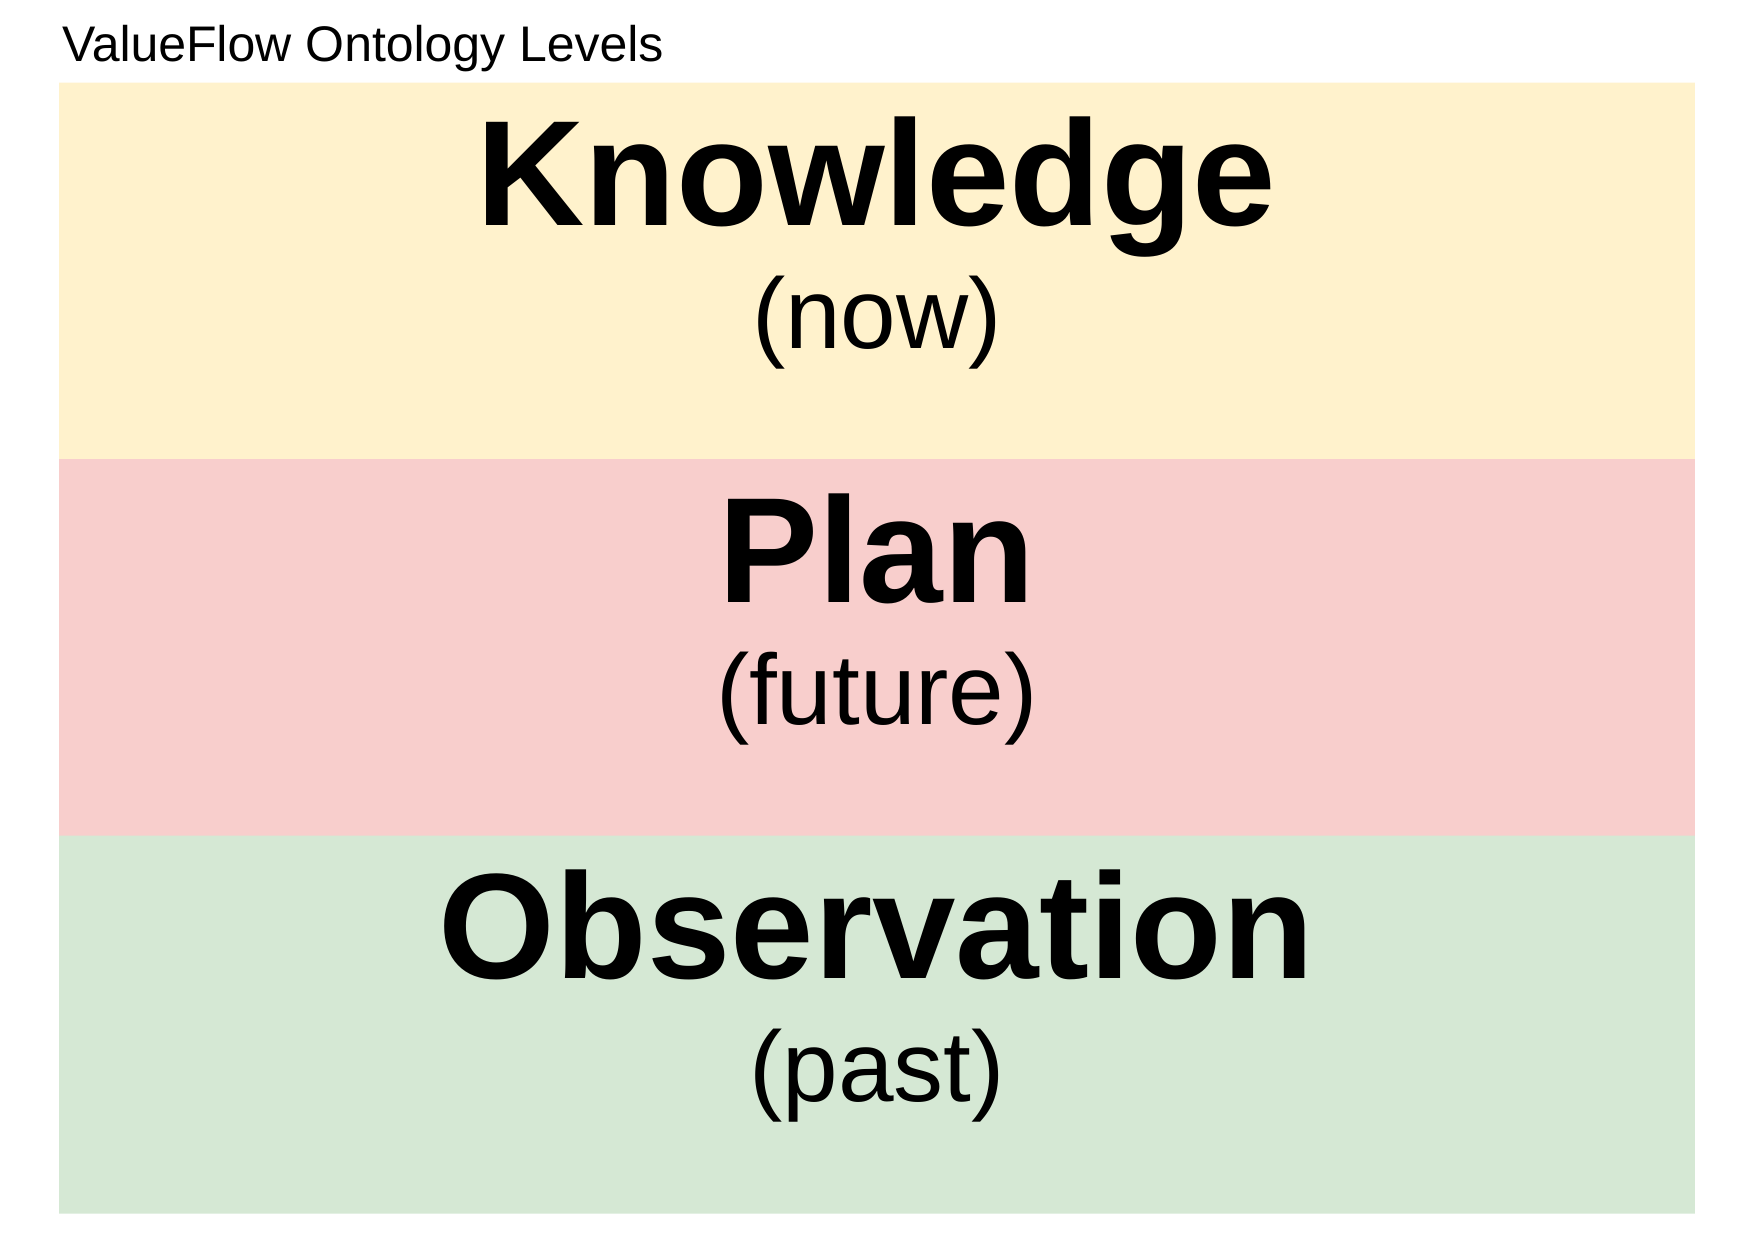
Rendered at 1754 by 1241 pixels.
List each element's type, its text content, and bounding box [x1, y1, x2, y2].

text_box ValueFlow Ontology Levels [47, 8, 742, 80]
text_box Knowledge (now) [59, 82, 1695, 459]
text_box Plan (future) [59, 459, 1695, 835]
text_box Observation (past) [59, 835, 1695, 1214]
